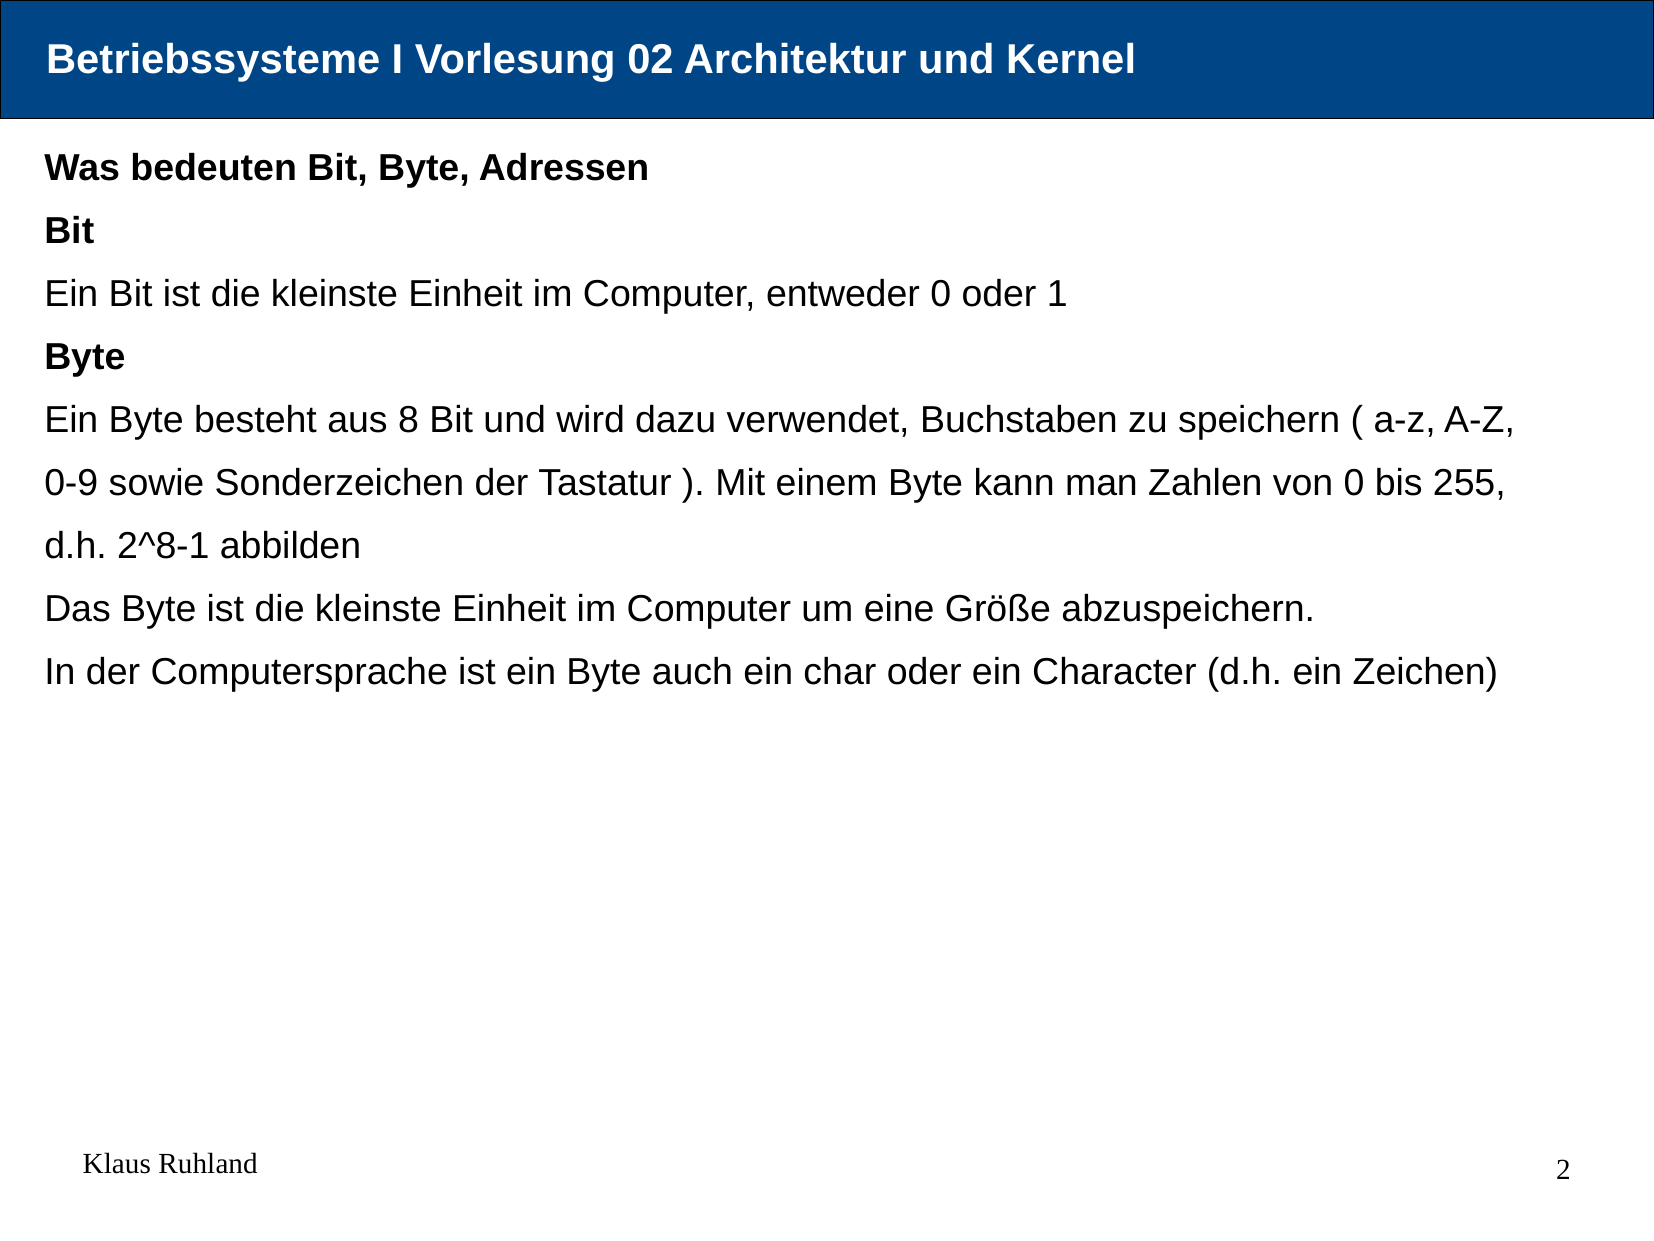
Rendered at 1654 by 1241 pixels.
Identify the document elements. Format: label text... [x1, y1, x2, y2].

text_box Was bedeuten Bit, Byte, Adressen Bit Ein Bit ist die kleinste Einheit im Computer, entweder 0 oder 1 Byte Ein Byte besteht aus 8 Bit und wird dazu verwendet, Buchstaben zu speichern ( a-z, A-Z, 0-9 sowie Sonderzeichen der Tastatur ). Mit einem Byte kann man Zahlen von 0 bis 255, d.h. 2^8-1 abbilden Das Byte ist die kleinste Einheit im Computer um eine Größe abzuspeichern. In der Computersprache ist ein Byte auch ein char oder ein Character (d.h. ein Zeichen) [29, 118, 1565, 1141]
